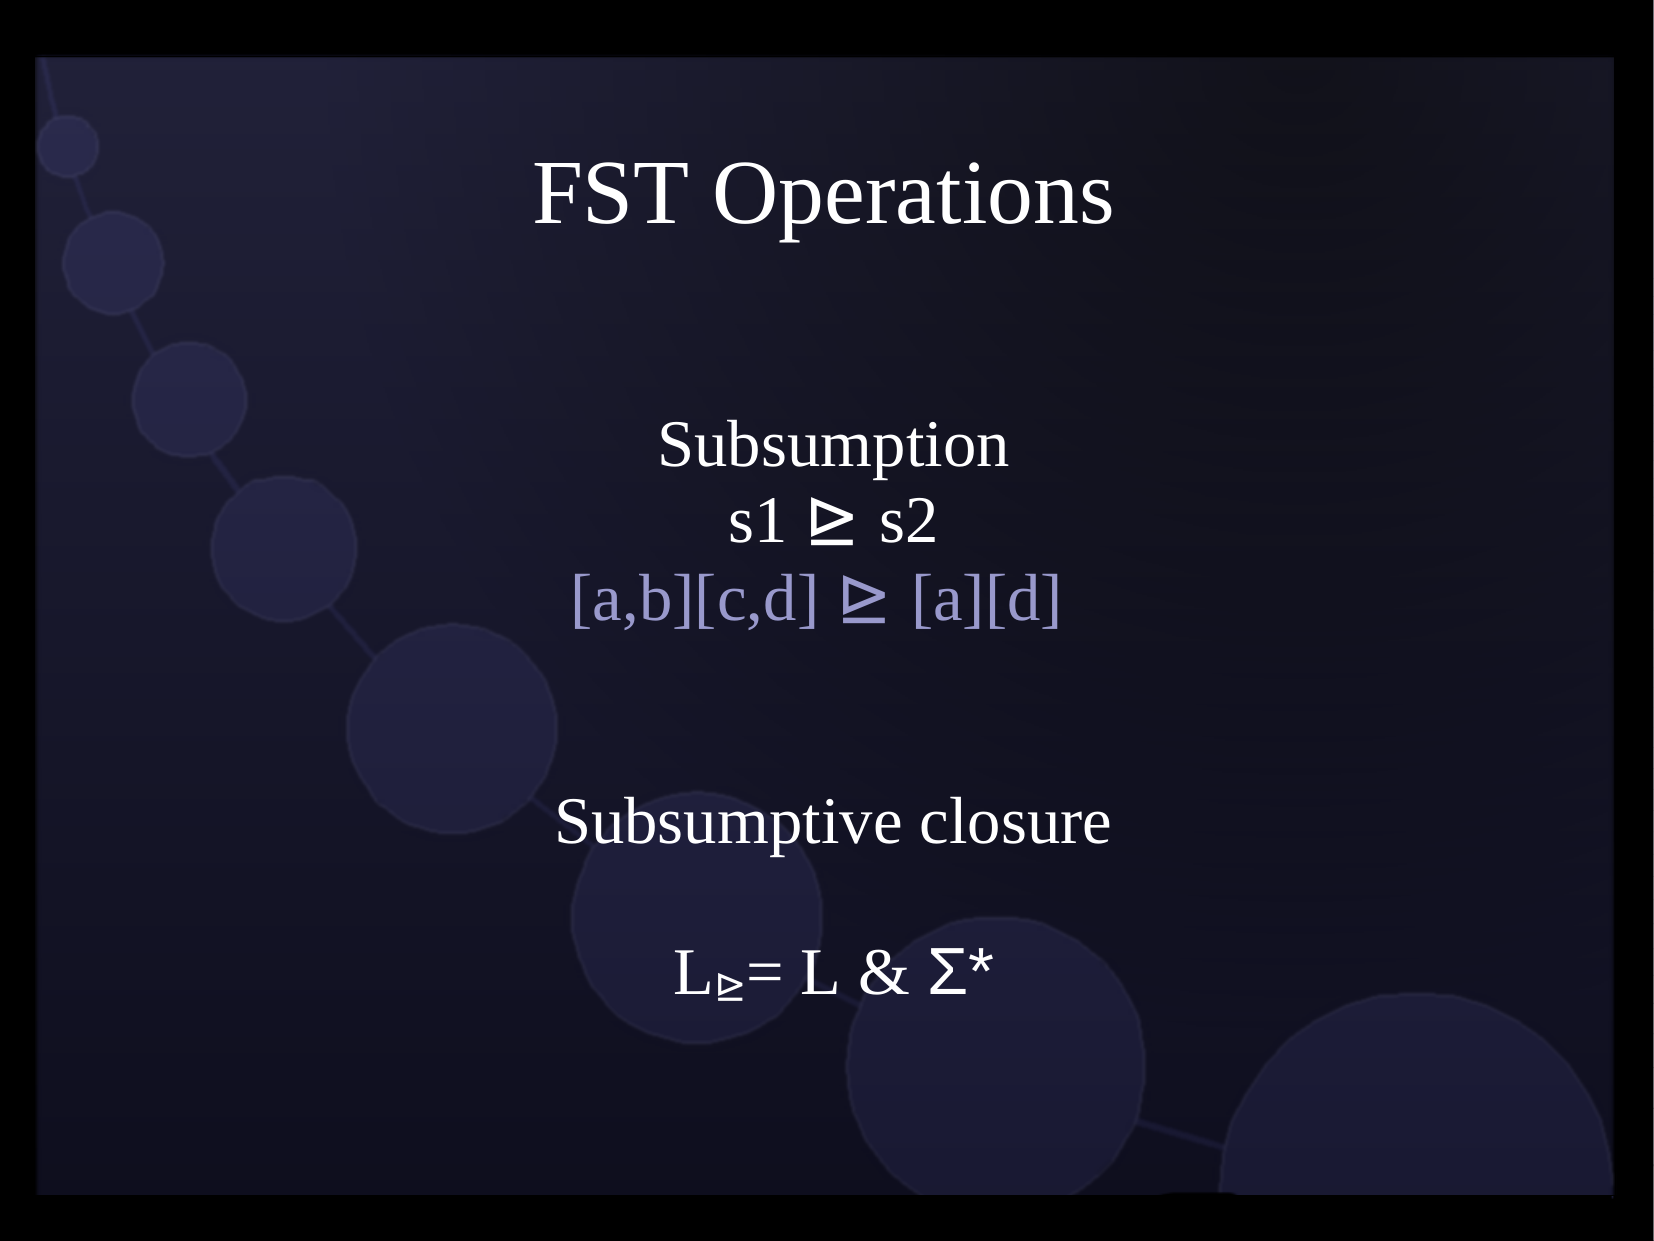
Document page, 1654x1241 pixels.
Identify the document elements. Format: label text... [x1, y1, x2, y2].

picture [0, 0, 1654, 1241]
subtitle Subsumption s1 ⊵ s2 [a,b][c,d] ⊵ [a][d] Subsumptive closure L⊵= L & Σ* [110, 308, 1523, 1109]
title FST Operations [118, 88, 1531, 296]
